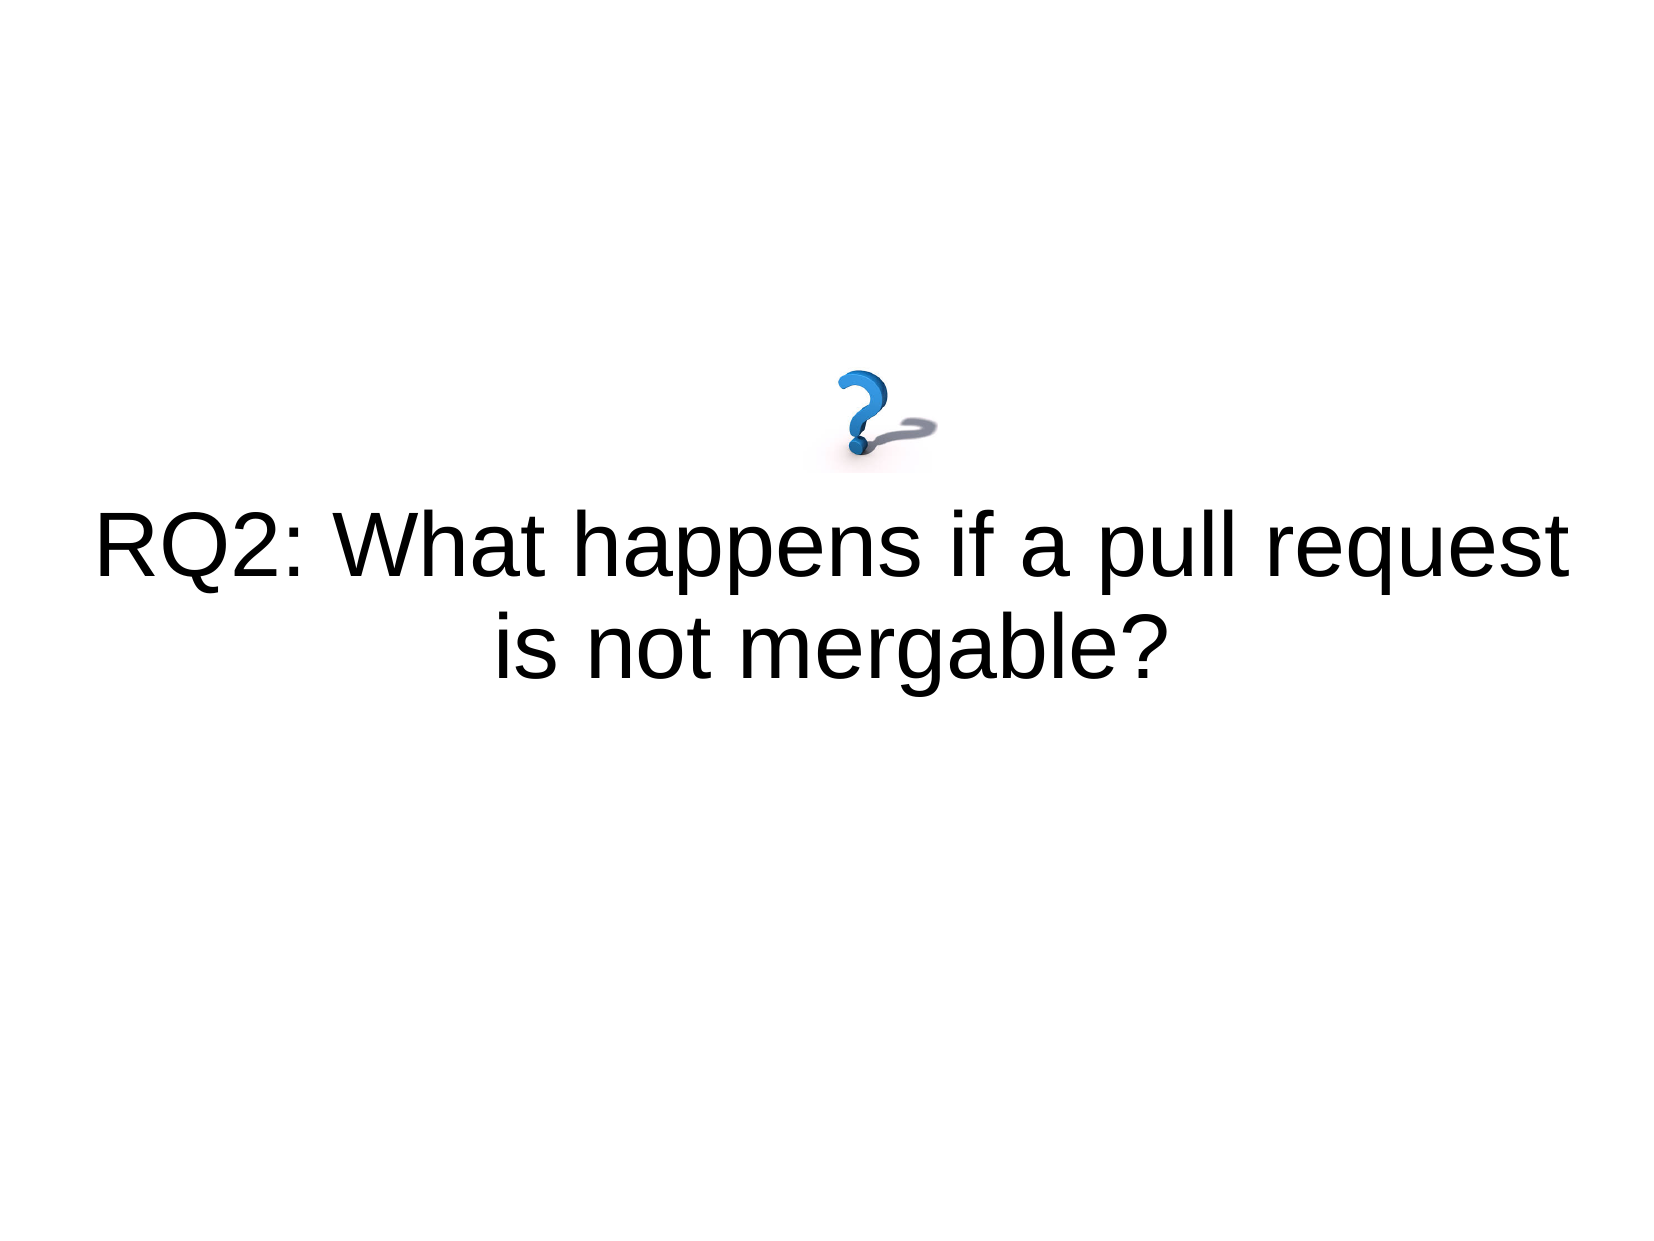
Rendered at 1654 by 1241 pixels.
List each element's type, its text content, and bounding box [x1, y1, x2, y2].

title RQ2: What happens if a pull request is not mergable? [88, 492, 1577, 700]
picture [803, 358, 938, 473]
